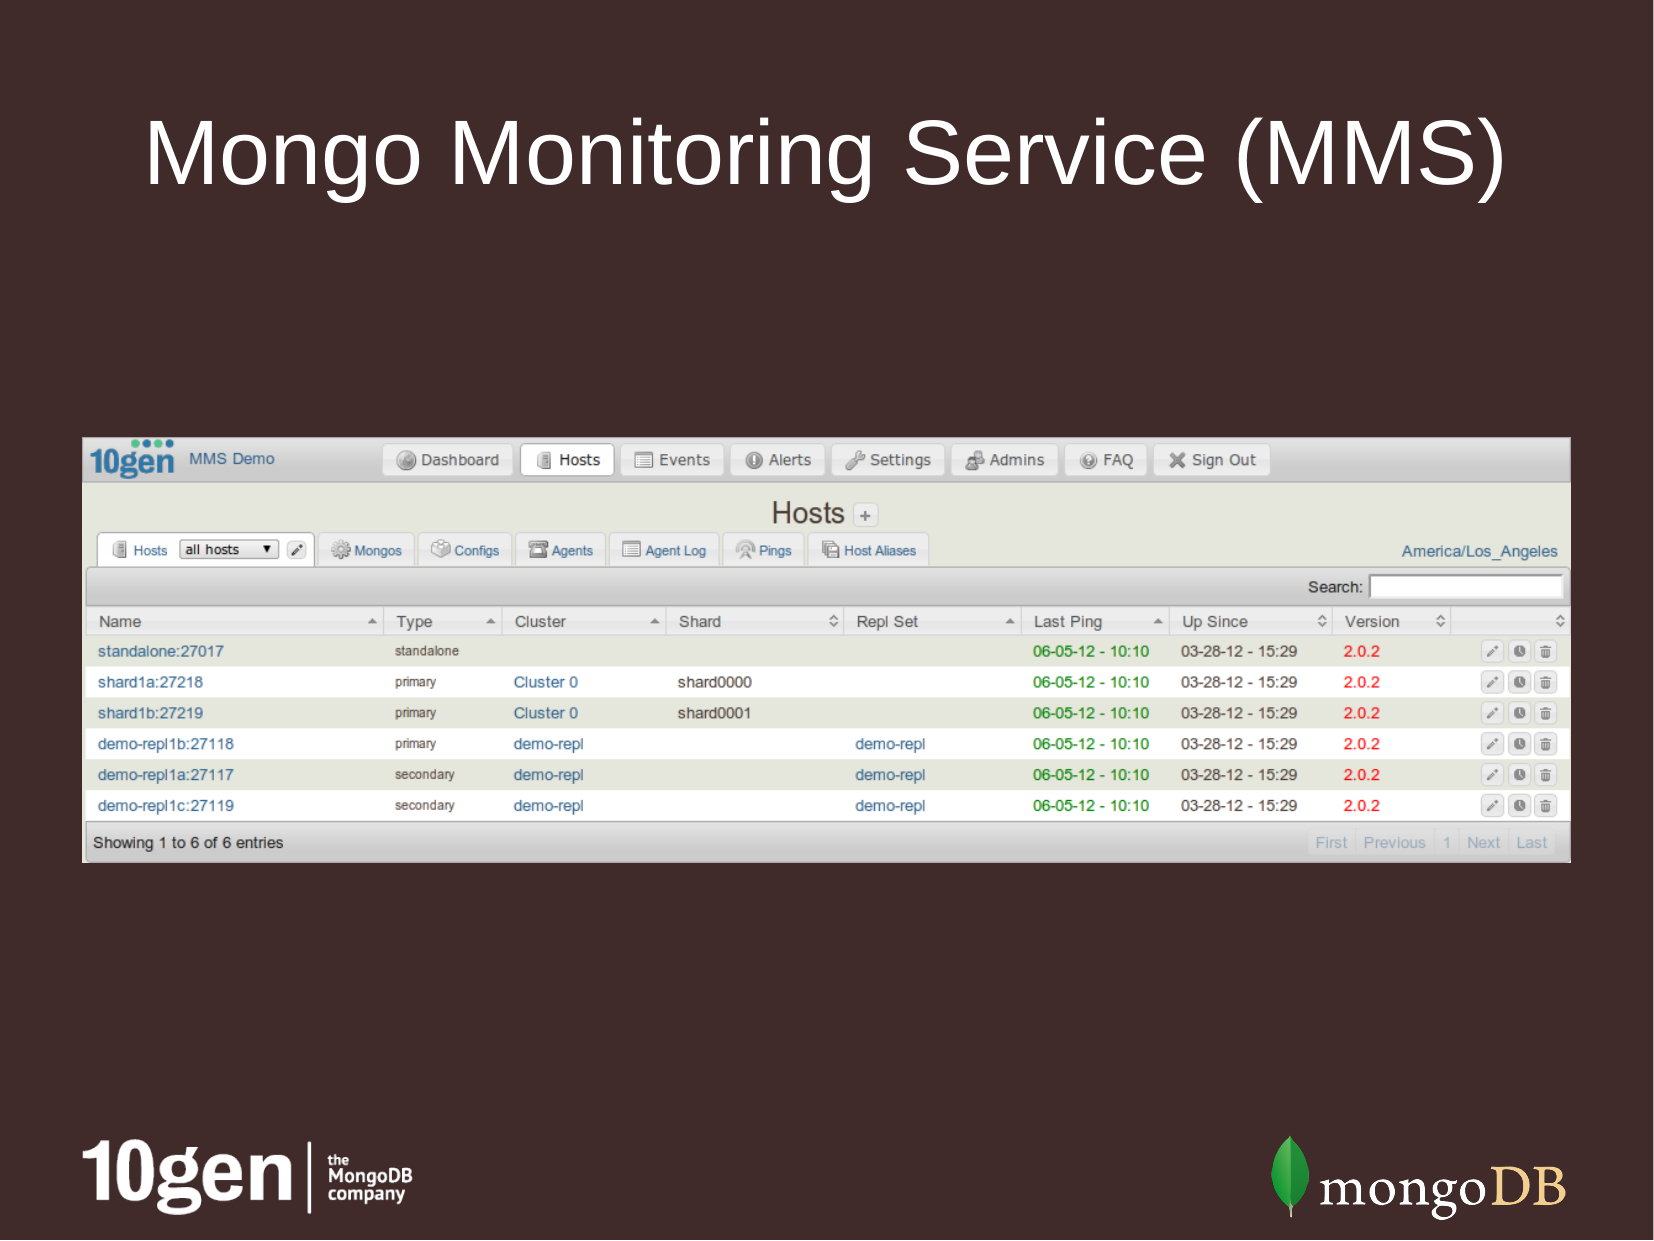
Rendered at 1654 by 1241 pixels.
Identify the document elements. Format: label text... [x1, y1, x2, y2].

title Mongo Monitoring Service (MMS) [82, 49, 1571, 257]
picture [1260, 1124, 1576, 1230]
picture [82, 437, 1571, 863]
picture [82, 1139, 413, 1215]
